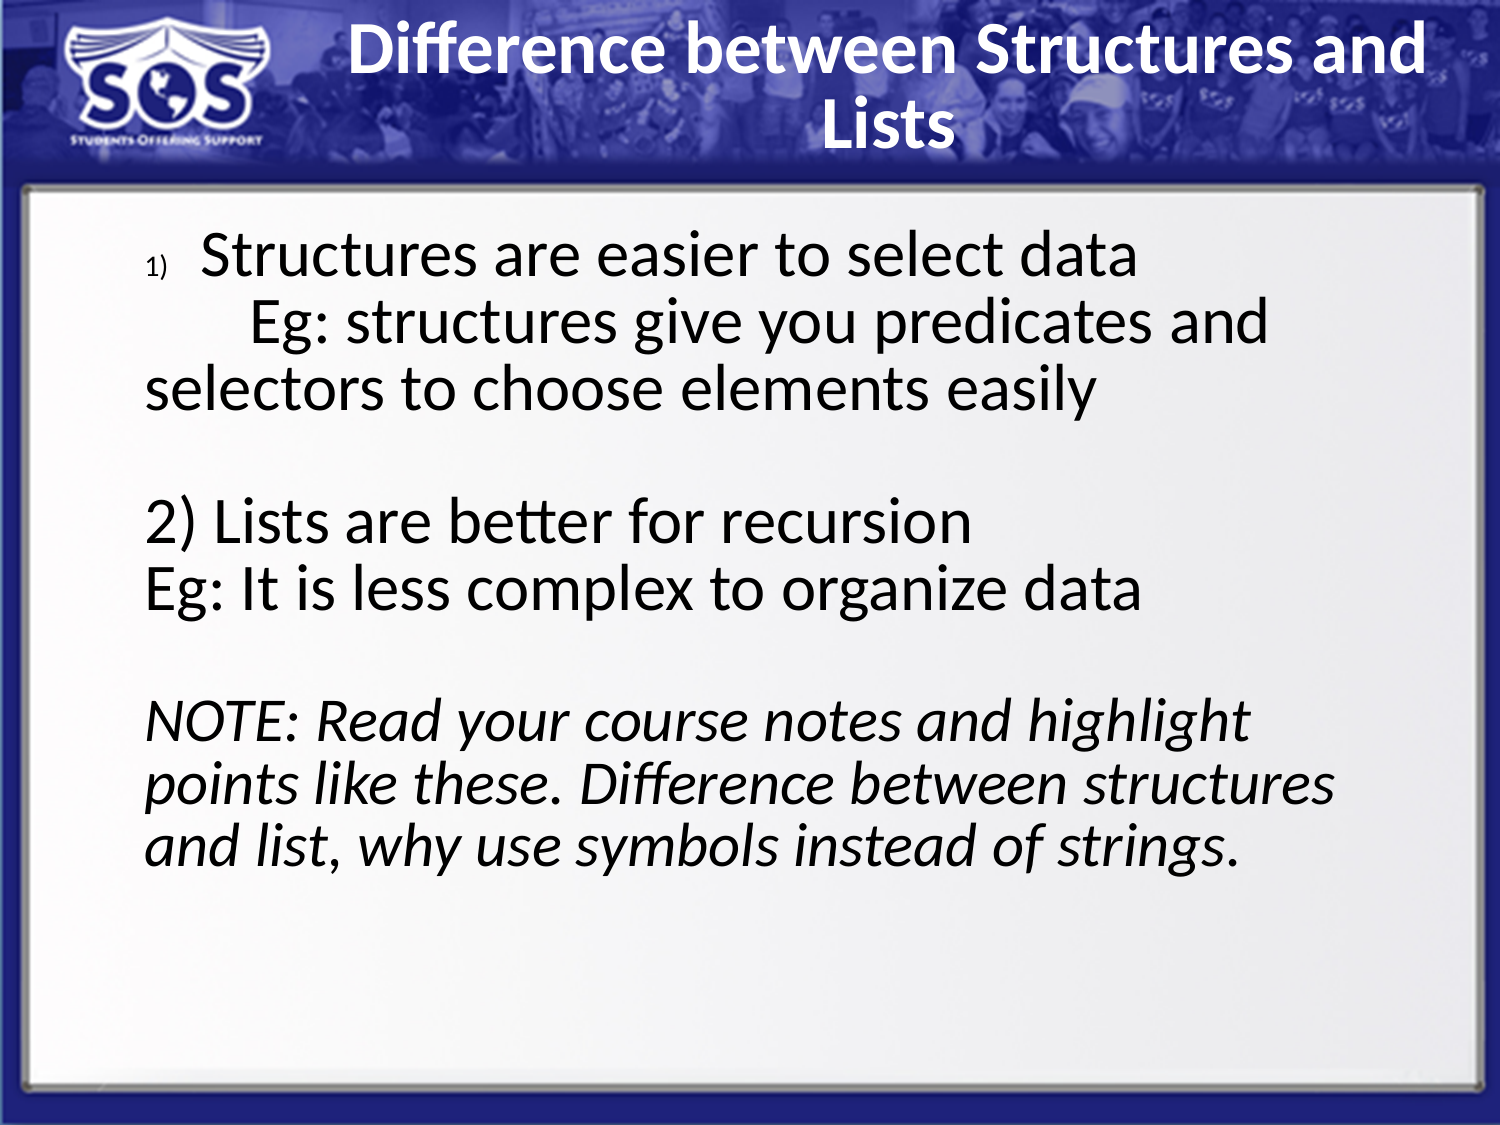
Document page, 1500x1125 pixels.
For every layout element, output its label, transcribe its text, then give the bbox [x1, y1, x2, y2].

text_box Structures are easier to select data Eg: structures give you predicates and selectors to choose elements easily 2) Lists are better for recursion Eg: It is less complex to organize data NOTE: Read your course notes and highlight points like these. Difference between structures and list, why use symbols instead of strings. [129, 219, 1394, 1068]
picture [0, 0, 1500, 1125]
text_box Difference between Structures and Lists [277, 9, 1500, 207]
